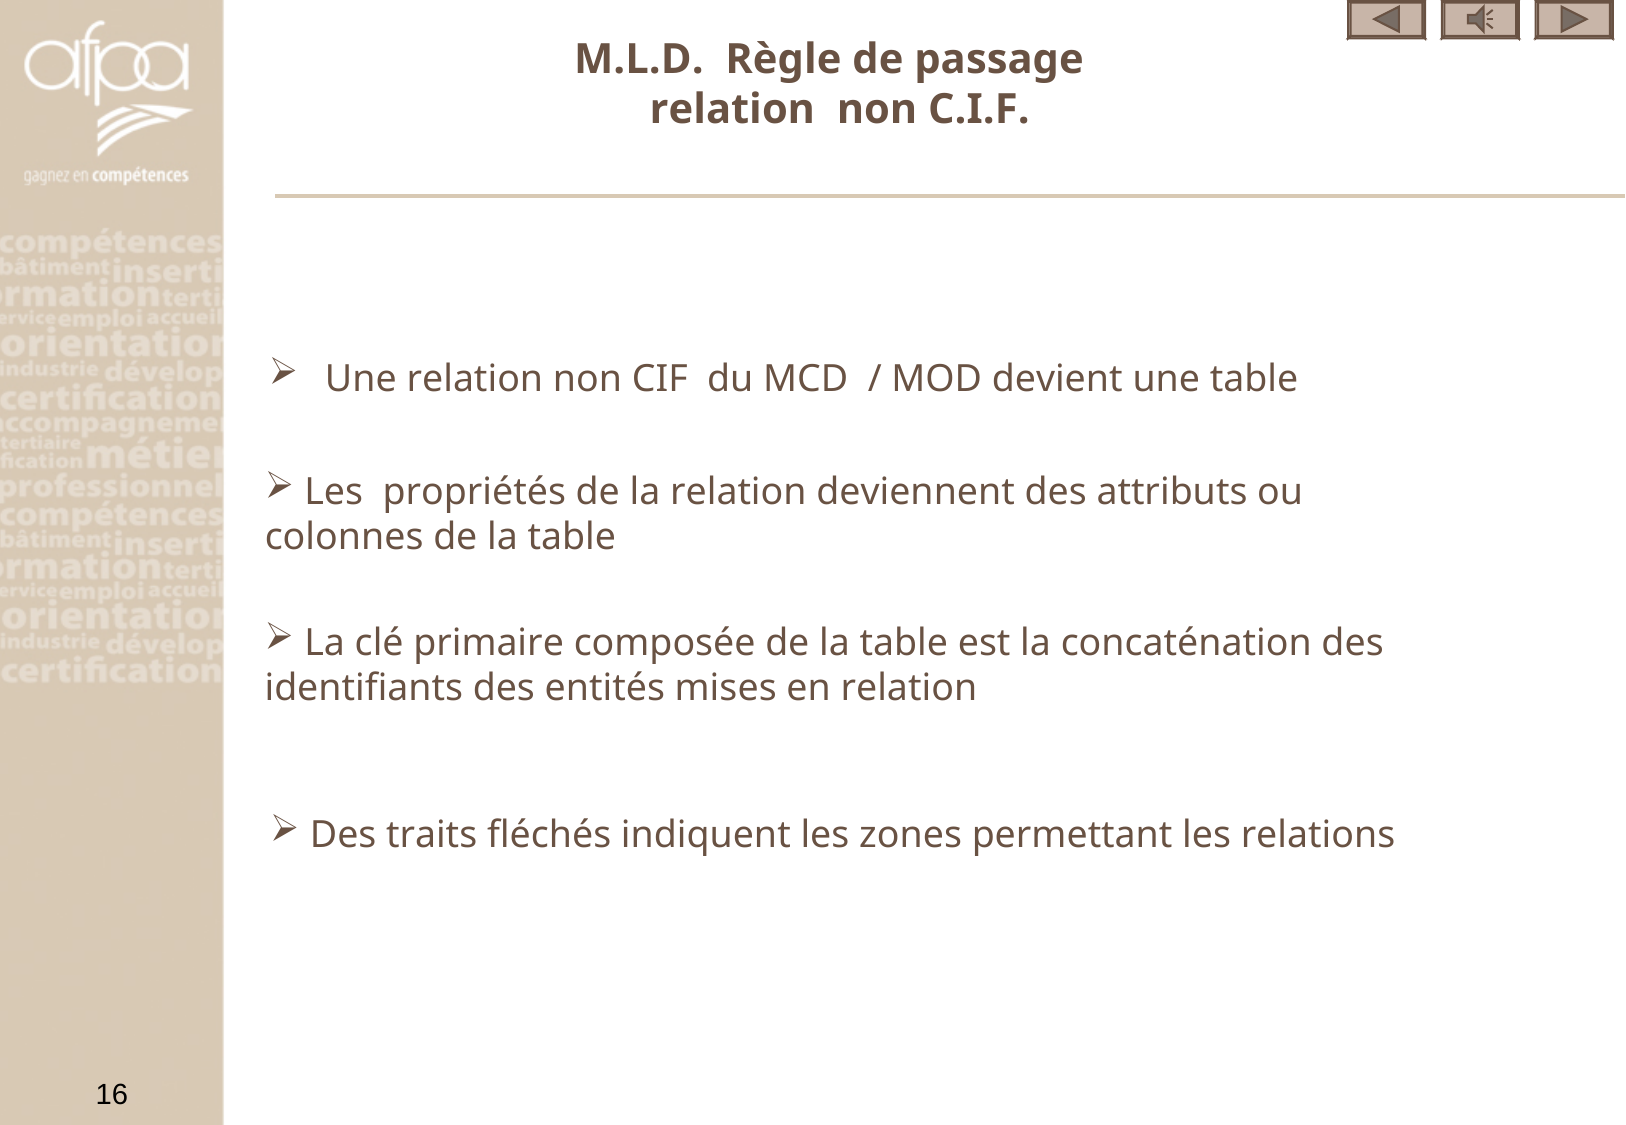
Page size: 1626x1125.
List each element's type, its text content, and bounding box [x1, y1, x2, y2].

picture [0, 0, 1626, 1125]
text_box Des traits fléchés indiquent les zones permettant les relations [255, 802, 1412, 863]
text_box La clé primaire composée de la table est la concaténation des identifiants des entités mises en relation [249, 610, 1438, 761]
text_box Les propriétés de la relation deviennent des attributs ou colonnes de la table [249, 459, 1476, 610]
title M.L.D. Règle de passage relation non C.I.F. [473, 19, 1207, 145]
list Une relation non CIF du MCD / MOD devient une table [268, 323, 1401, 459]
text_box [1349, 0, 1426, 39]
text_box [1443, 0, 1519, 39]
text_box [1536, 0, 1613, 39]
